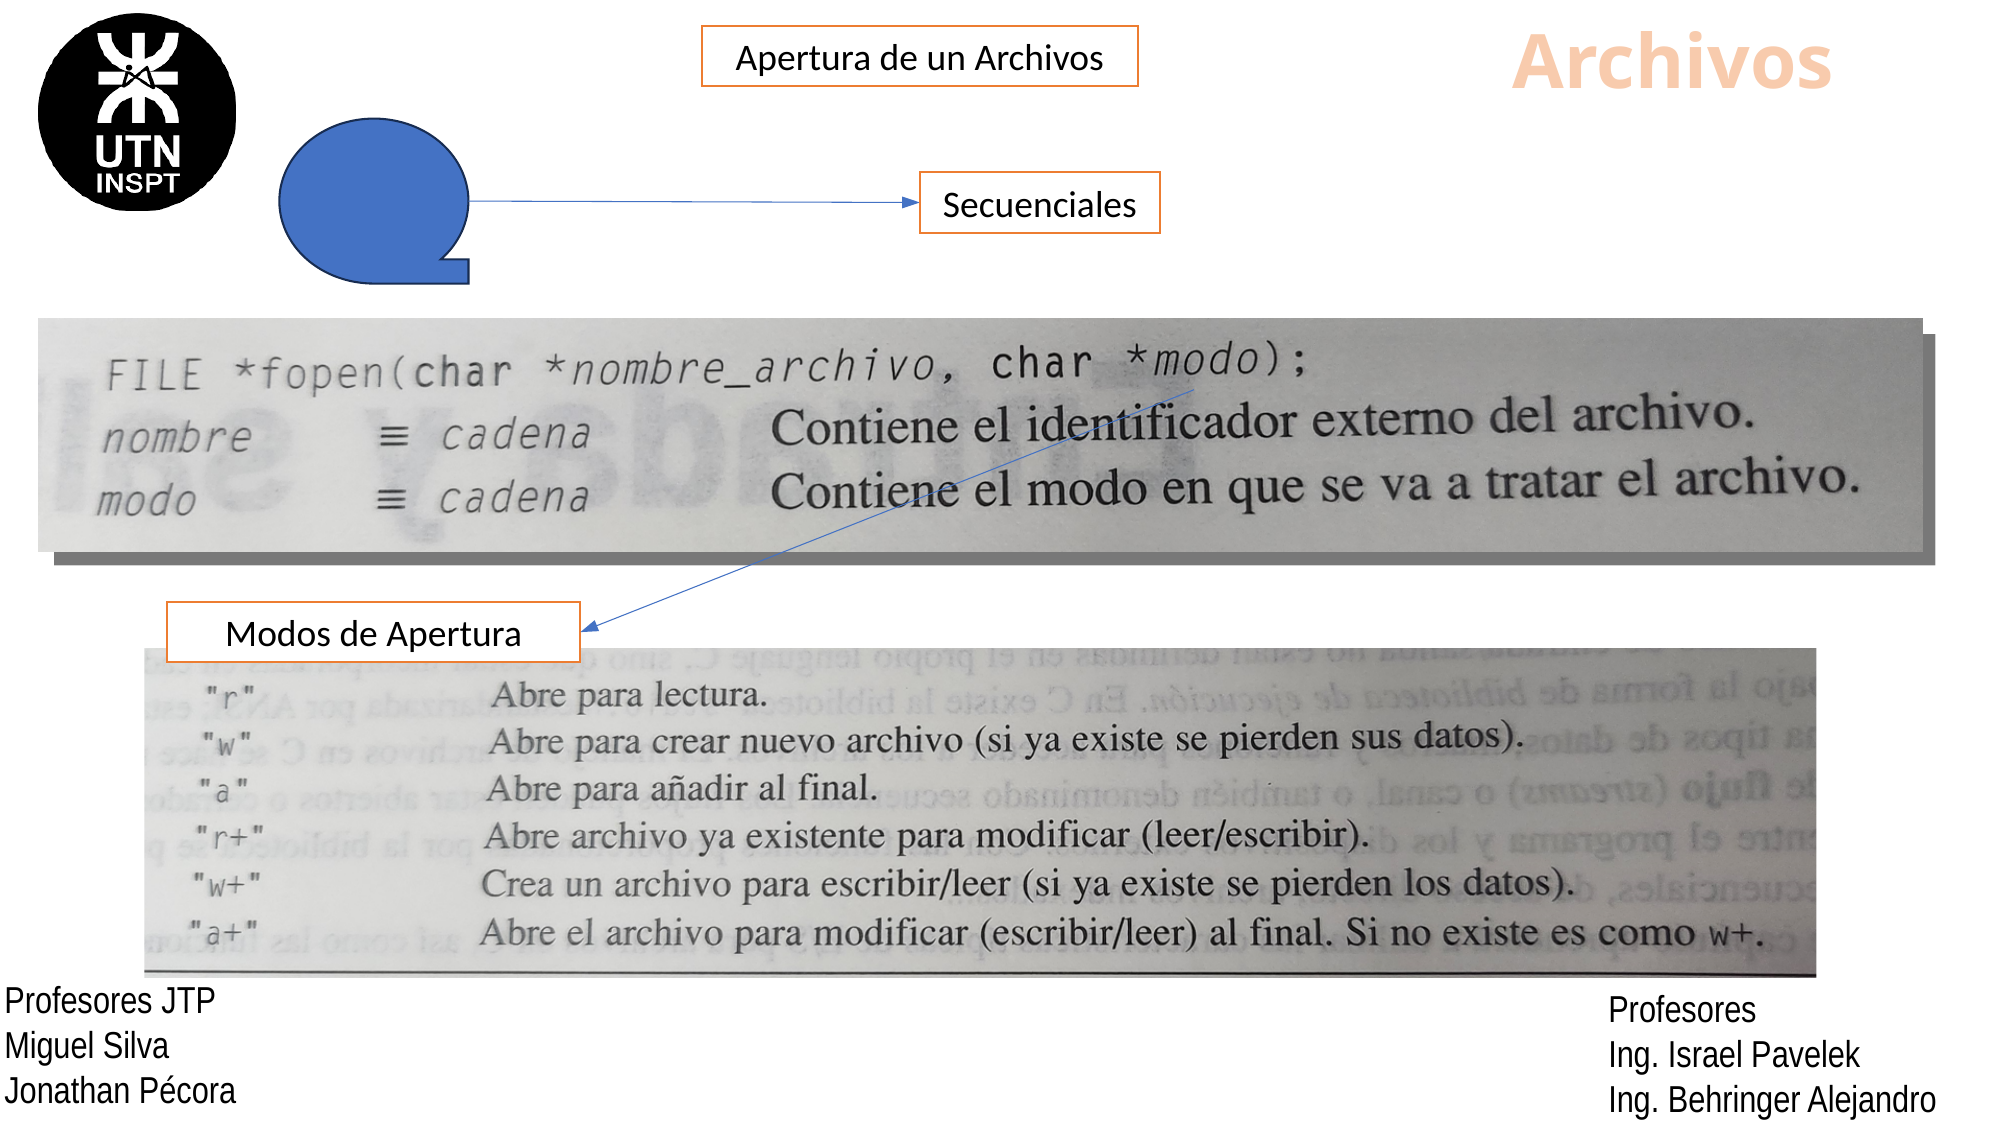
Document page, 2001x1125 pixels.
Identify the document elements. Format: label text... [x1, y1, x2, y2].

picture [38, 13, 236, 211]
text_box Secuenciales [919, 172, 1160, 233]
picture [144, 648, 1817, 978]
picture [38, 318, 1923, 552]
text_box Archivos [1385, 0, 1962, 112]
text_box Apertura de un Archivos [701, 25, 1139, 87]
text_box Modos de Apertura [167, 601, 581, 663]
text_box Profesores JTP Miguel Silva Jonathan Pécora [0, 968, 414, 1120]
text_box [279, 118, 469, 284]
text_box Profesores Ing. Israel Pavelek Ing. Behringer Alejandro [1593, 977, 2000, 1125]
